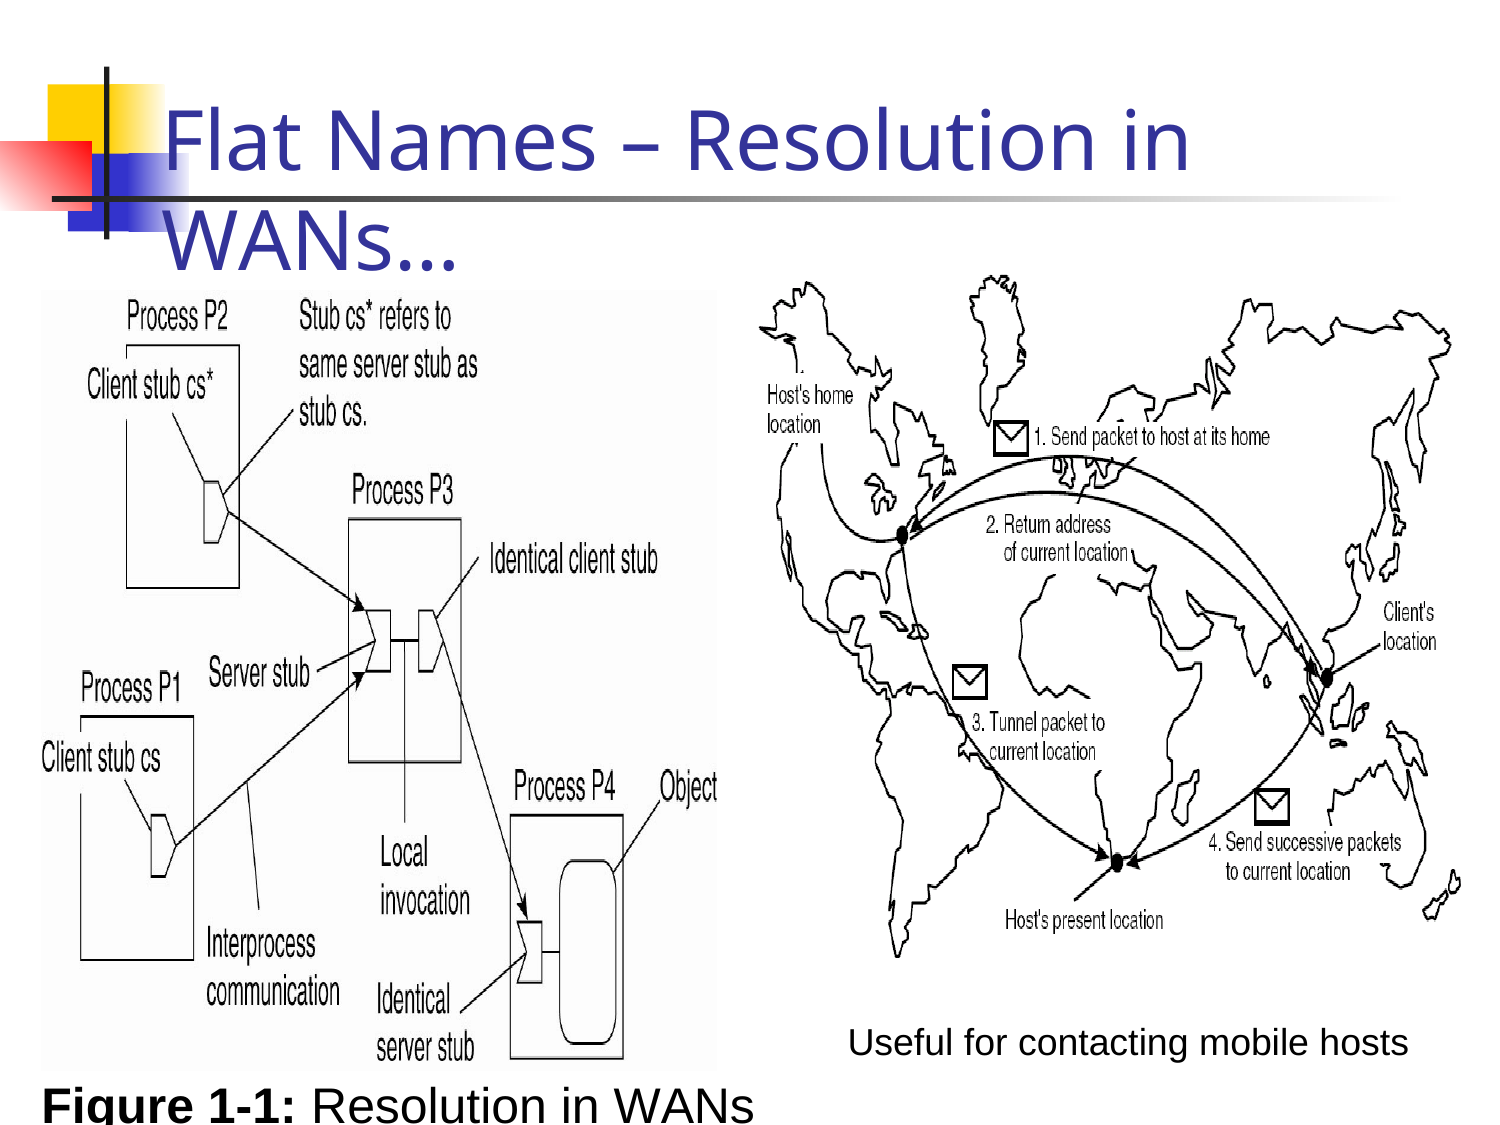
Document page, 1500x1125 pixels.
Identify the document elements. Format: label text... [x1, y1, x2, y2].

picture [41, 290, 717, 1065]
text_box Figure 1-1: Resolution in WANs [26, 1065, 1477, 1125]
picture [750, 255, 1476, 984]
text_box Flat Names – Resolution in WANs… [146, 79, 1476, 218]
text_box Useful for contacting mobile hosts [832, 1010, 1425, 1065]
